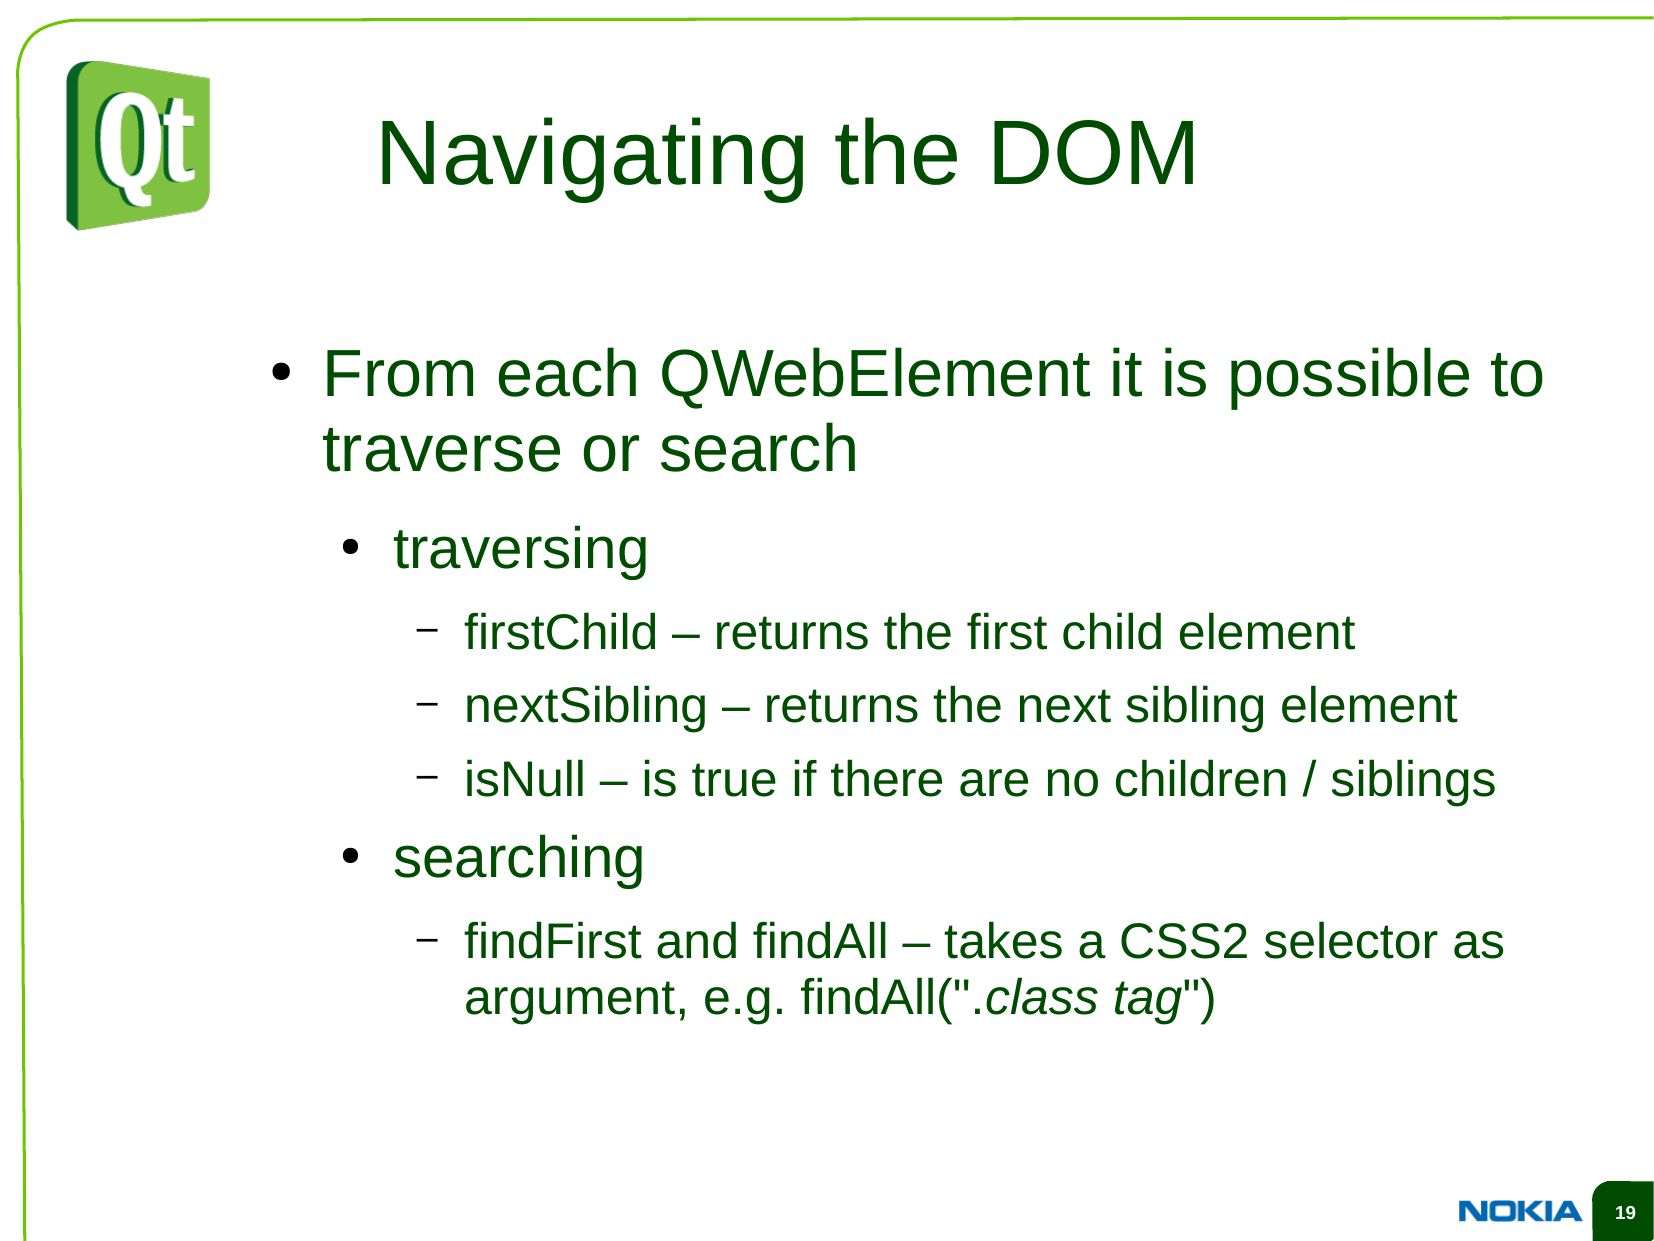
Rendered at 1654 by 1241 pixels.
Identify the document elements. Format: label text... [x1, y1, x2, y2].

picture [66, 61, 210, 231]
list From each QWebElement it is possible to traverse or search traversing firstChild – returns the first child element nextSibling – returns the next sibling element isNull – is true if there are no children / siblings searching findFirst and findAll – takes a CSS2 selector as argument, e.g. findAll(".class tag") [251, 336, 1571, 1141]
picture [1459, 1200, 1583, 1222]
title Navigating the DOM [251, 56, 1327, 250]
